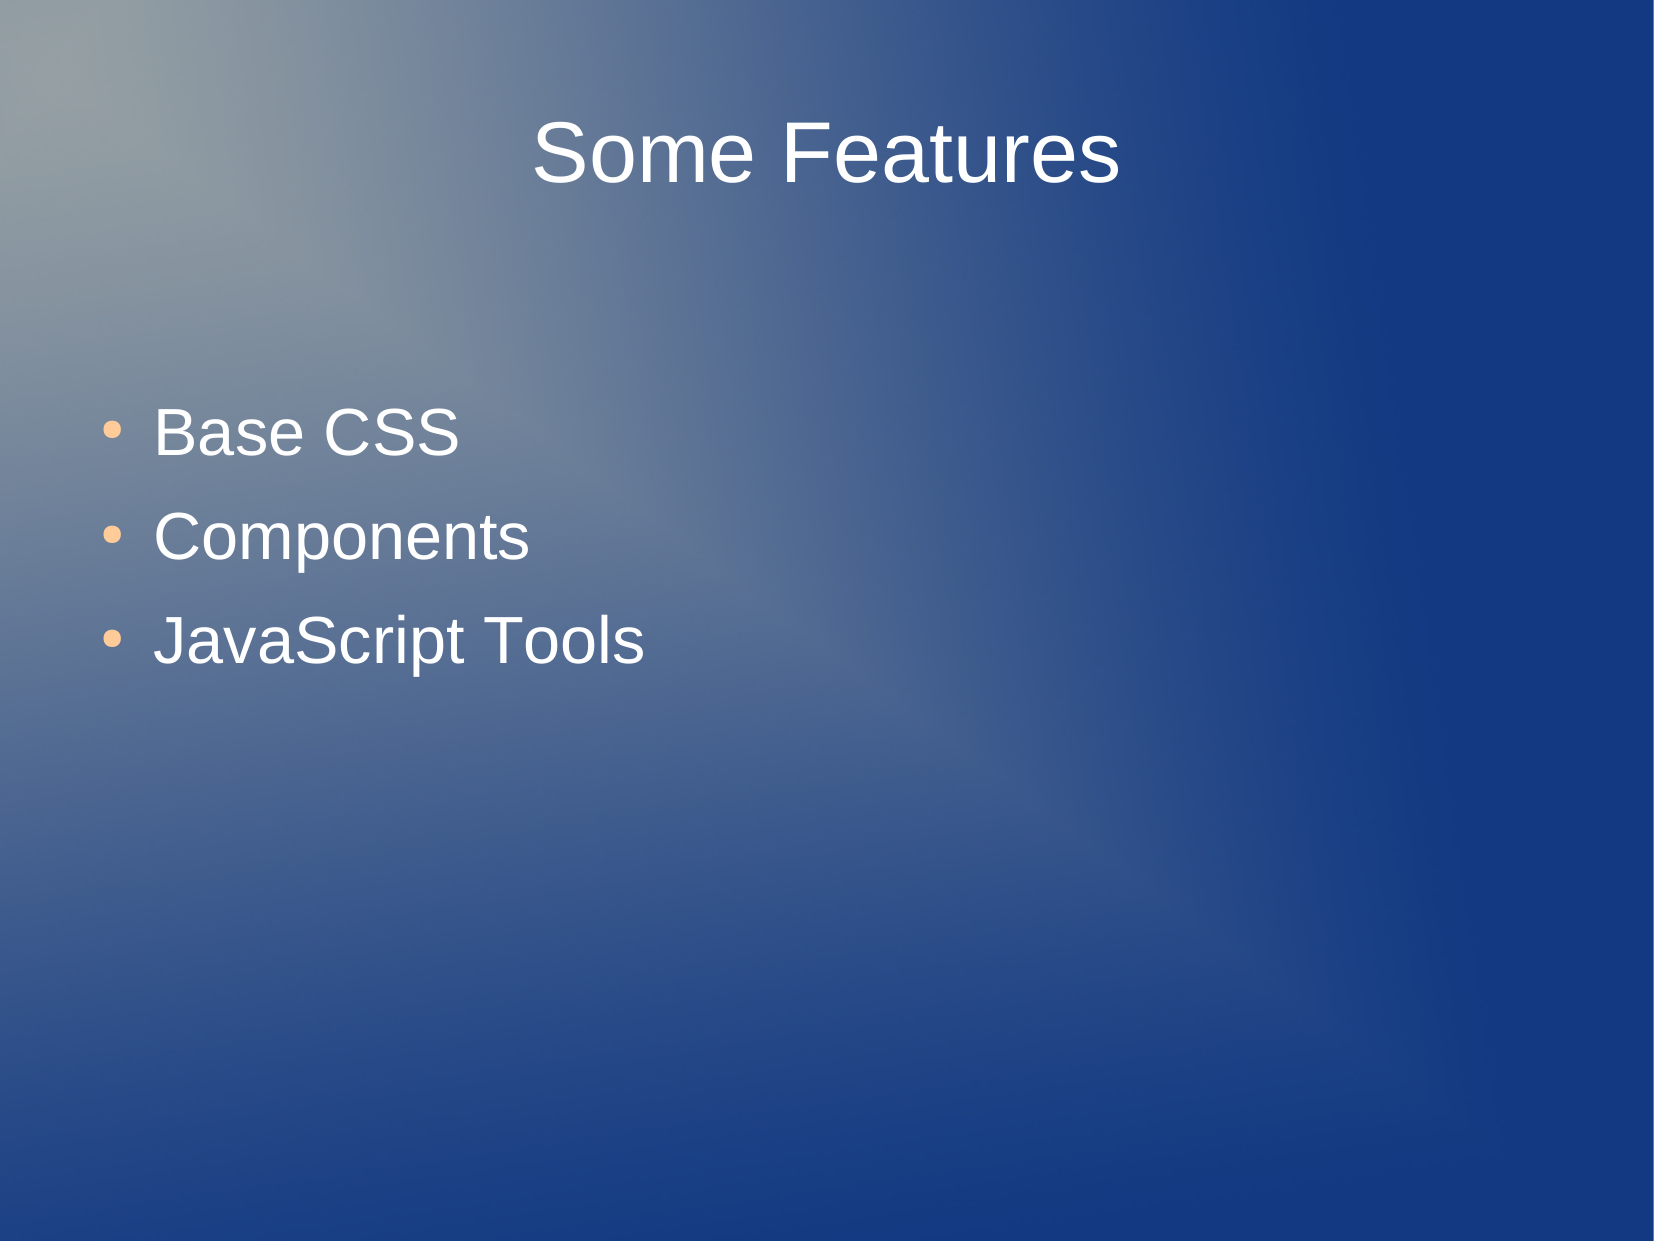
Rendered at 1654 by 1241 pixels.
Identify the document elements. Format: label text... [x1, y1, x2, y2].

title Some Features [82, 49, 1571, 257]
picture [0, 0, 1654, 1241]
list Base CSS Components JavaScript Tools [82, 290, 1571, 1010]
